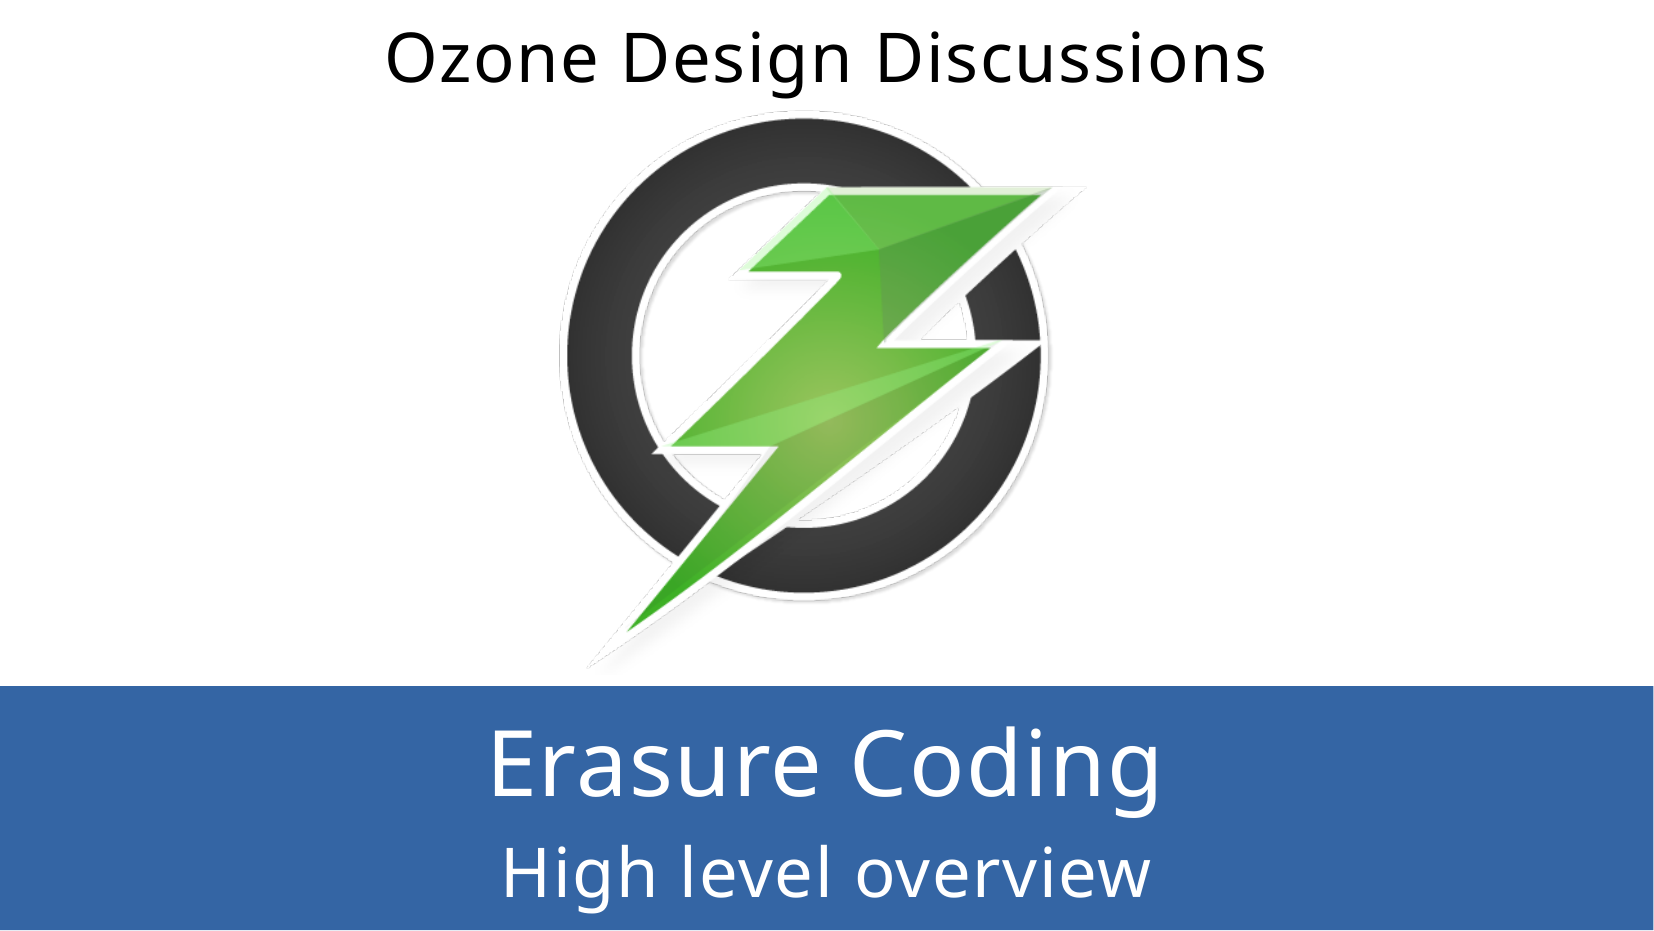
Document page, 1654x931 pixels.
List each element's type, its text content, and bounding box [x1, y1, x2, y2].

title Ozone Design Discussions [0, 8, 1654, 105]
title Erasure Coding High level overview [0, 686, 1654, 931]
picture [552, 100, 1094, 675]
